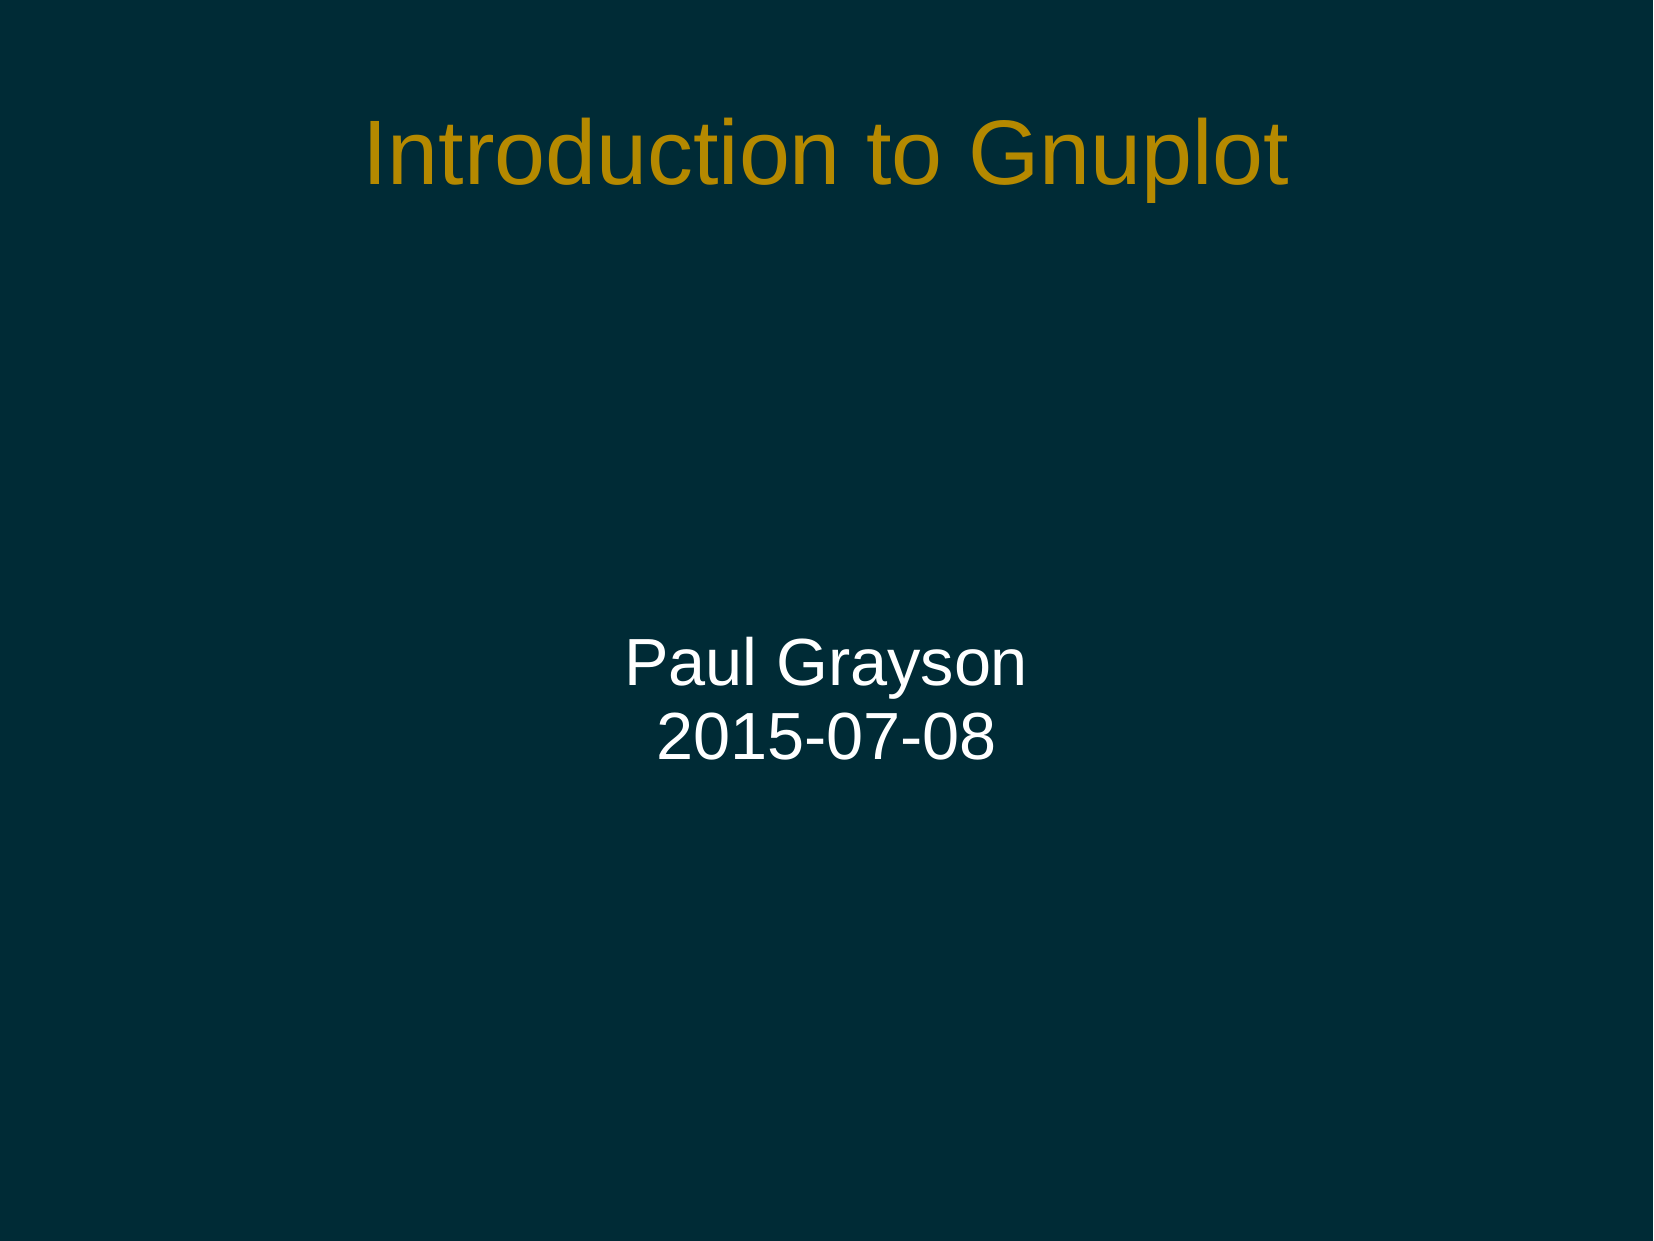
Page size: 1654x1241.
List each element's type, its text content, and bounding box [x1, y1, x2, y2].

subtitle Paul Grayson 2015-07-08 [82, 290, 1571, 1109]
title Introduction to Gnuplot [82, 49, 1571, 257]
